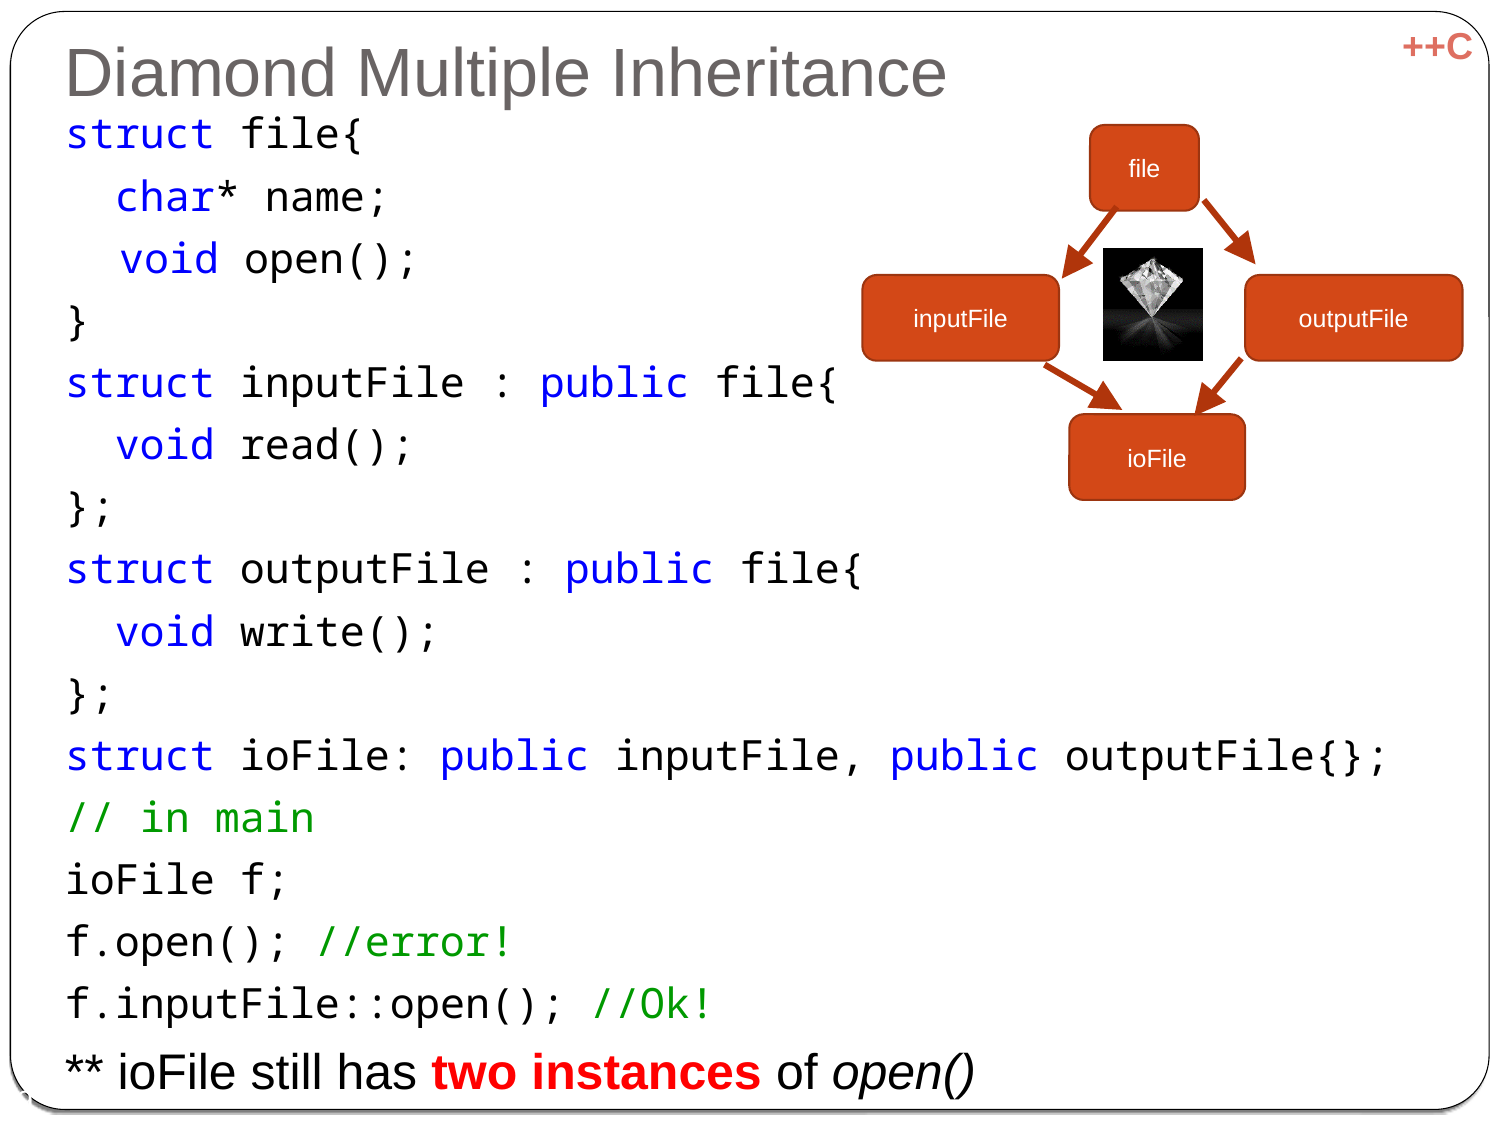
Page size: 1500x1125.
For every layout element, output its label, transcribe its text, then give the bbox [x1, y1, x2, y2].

text_box ioFile [1069, 414, 1246, 500]
slide_number <number> [0, 1074, 50, 1125]
list struct file{ char* name; void open(); } struct inputFile : public file{ void read(); }; struct outputFile : public file{ void write(); }; struct ioFile: public inputFile, public outputFile{}; // in main ioFile f; f.open(); //error! f.inputFile::open(); //Ok! ** ioFile still has two instances of open() [50, 99, 1450, 1000]
picture [1103, 248, 1203, 361]
title Diamond Multiple Inheritance [50, 20, 1450, 99]
text_box outputFile [1245, 274, 1463, 361]
text_box inputFile [862, 274, 1059, 361]
text_box file [1089, 124, 1199, 211]
